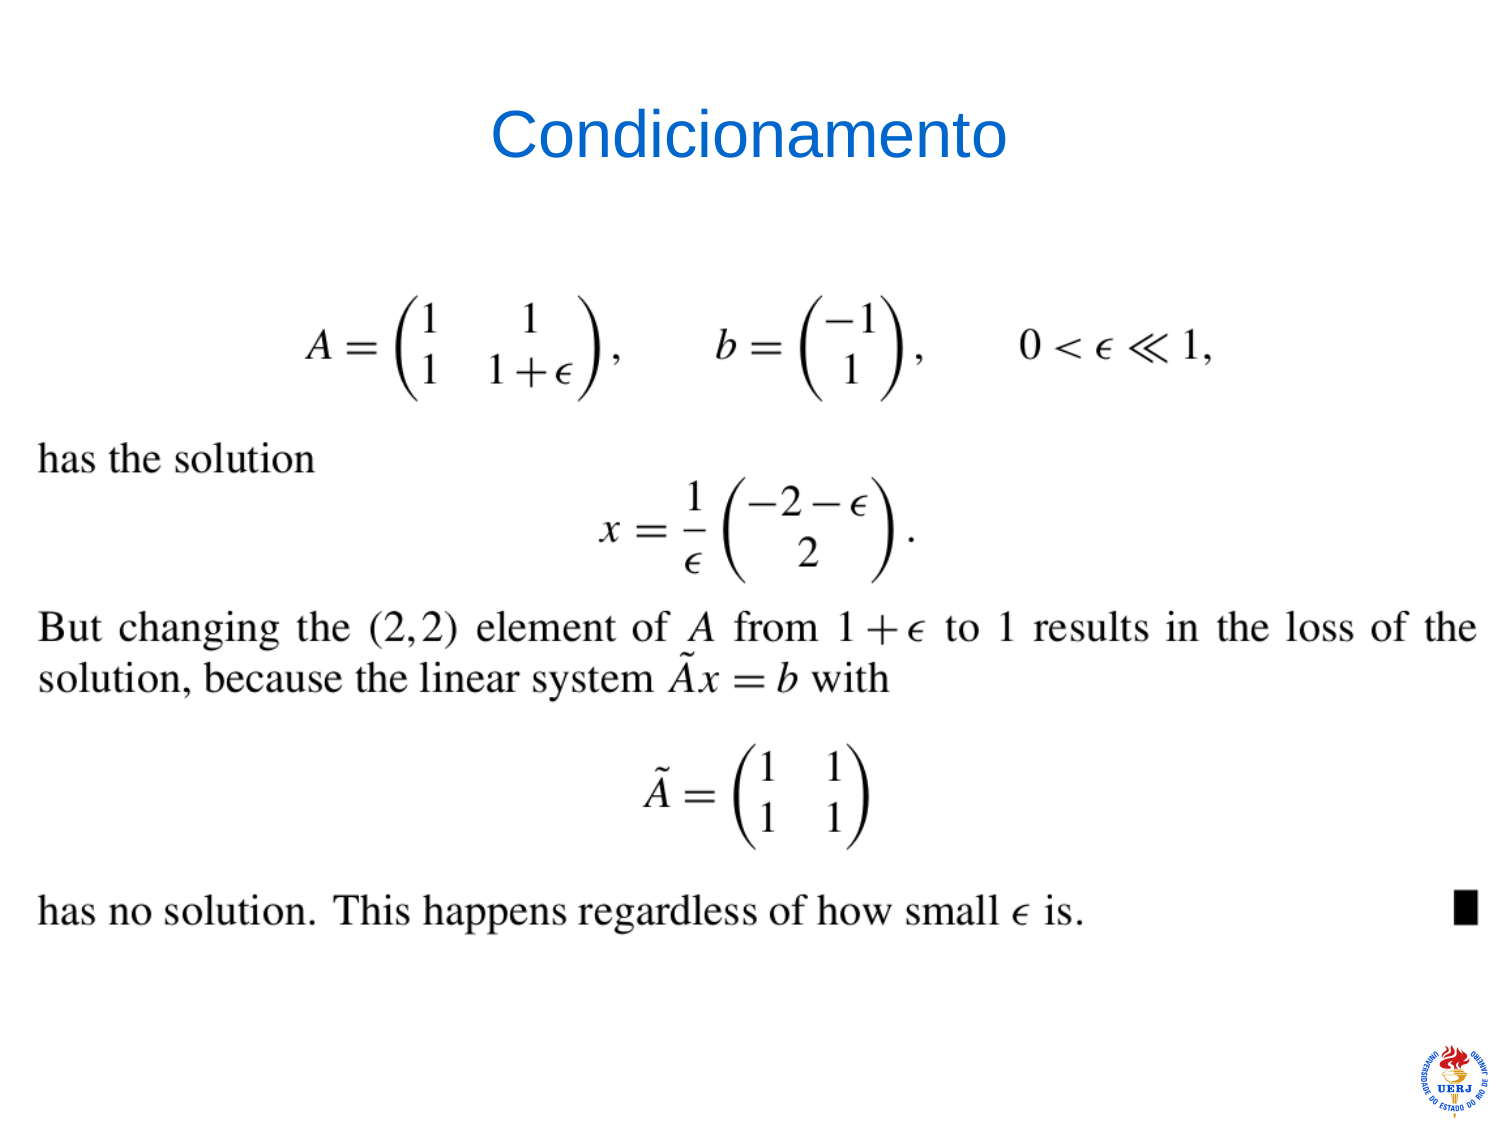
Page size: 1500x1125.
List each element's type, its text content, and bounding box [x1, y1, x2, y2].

picture [1421, 1045, 1488, 1118]
picture [0, 270, 1500, 960]
title Condicionamento [75, 45, 1424, 232]
